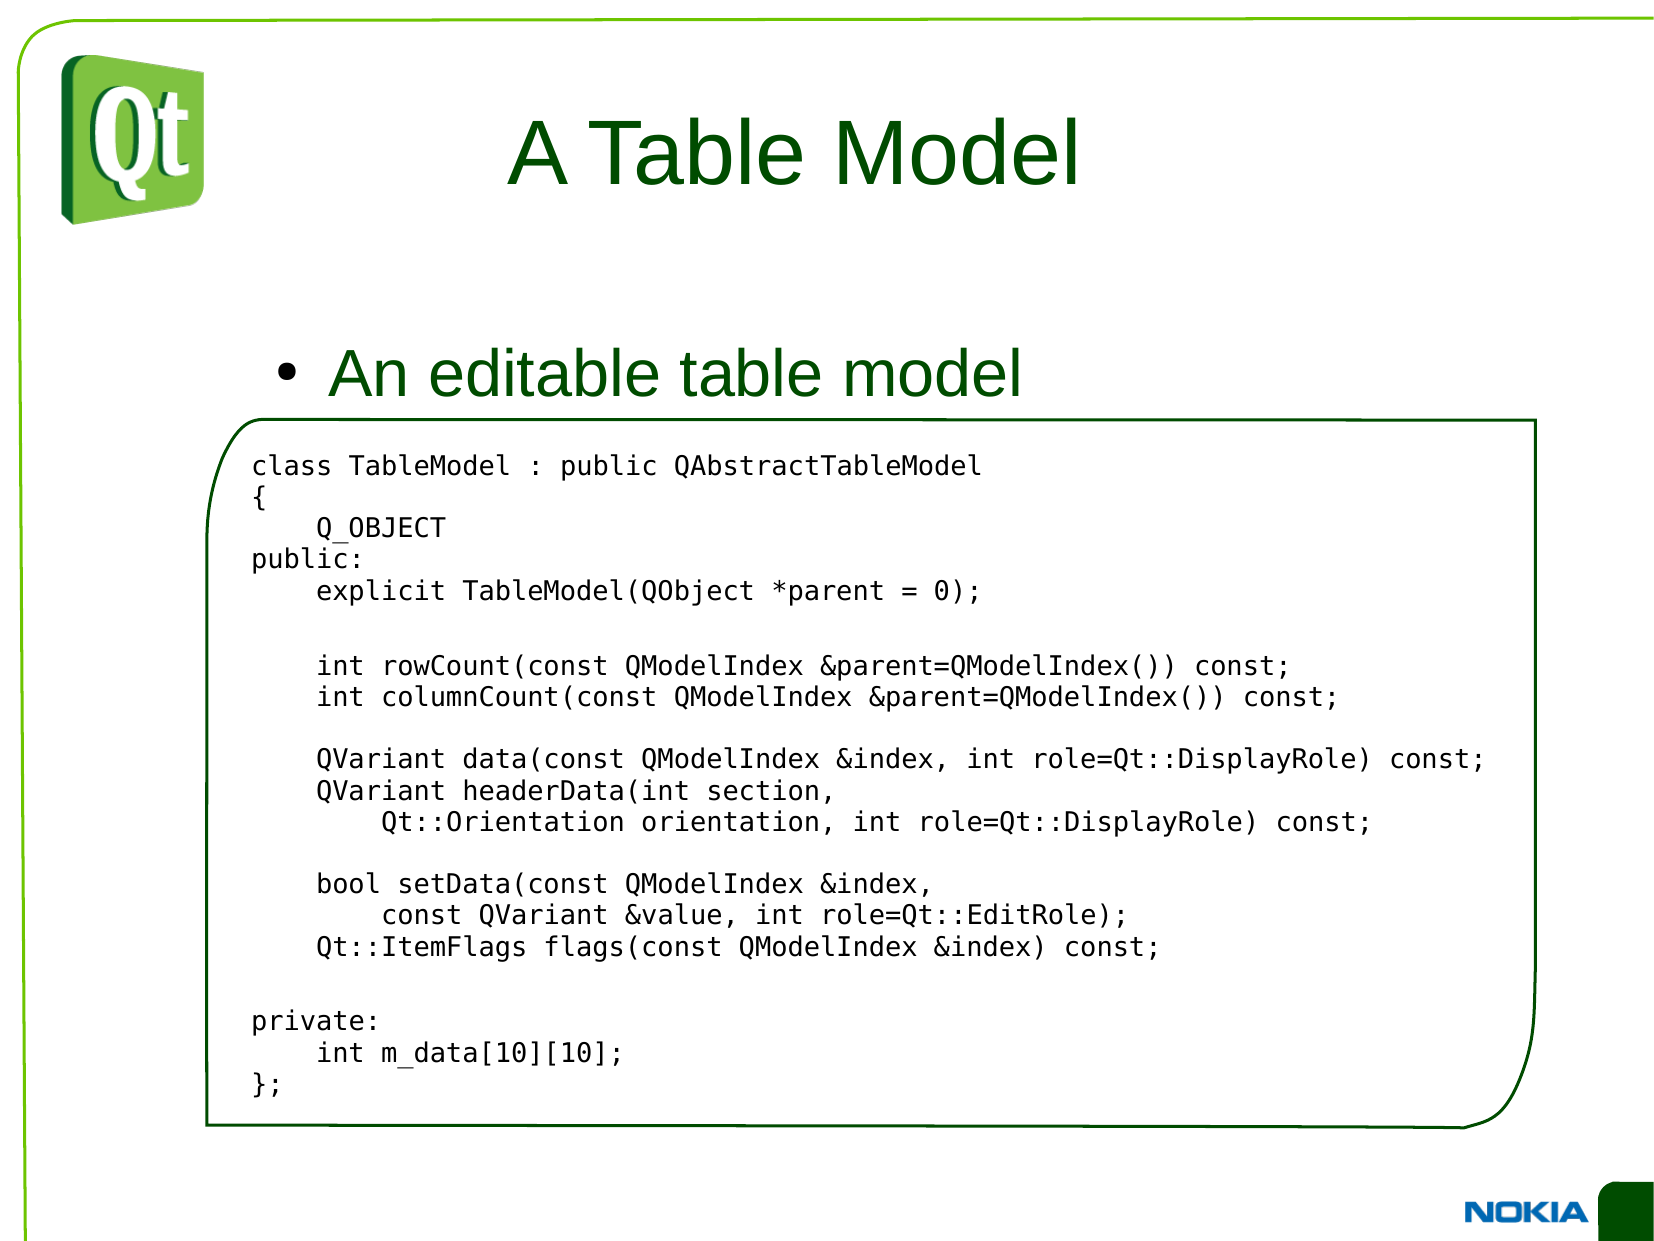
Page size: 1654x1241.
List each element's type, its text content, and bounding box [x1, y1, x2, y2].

picture [61, 55, 204, 225]
picture [1465, 1201, 1589, 1223]
title A Table Model [257, 56, 1333, 250]
list An editable table model [257, 421, 1533, 1037]
list An editable table model [257, 1120, 1481, 1126]
text_box class TableModel : public QAbstractTableModel { Q_OBJECT public: explicit TableModel(QObject *parent = 0); int rowCount(const QModelIndex &parent=QModelIndex()) const; int columnCount(const QModelIndex &parent=QModelIndex()) const; QVariant data(const QModelIndex &index, int role=Qt::DisplayRole) const; QVariant headerData(int section, Qt::Orientation orientation, int role=Qt::DisplayRole) const; bool setData(const QModelIndex &index, const QVariant &value, int role=Qt::EditRole); Qt::ItemFlags flags(const QModelIndex &index) const; private: int m_data[10][10]; }; [236, 442, 1529, 1120]
list An editable table model [257, 336, 1577, 1141]
